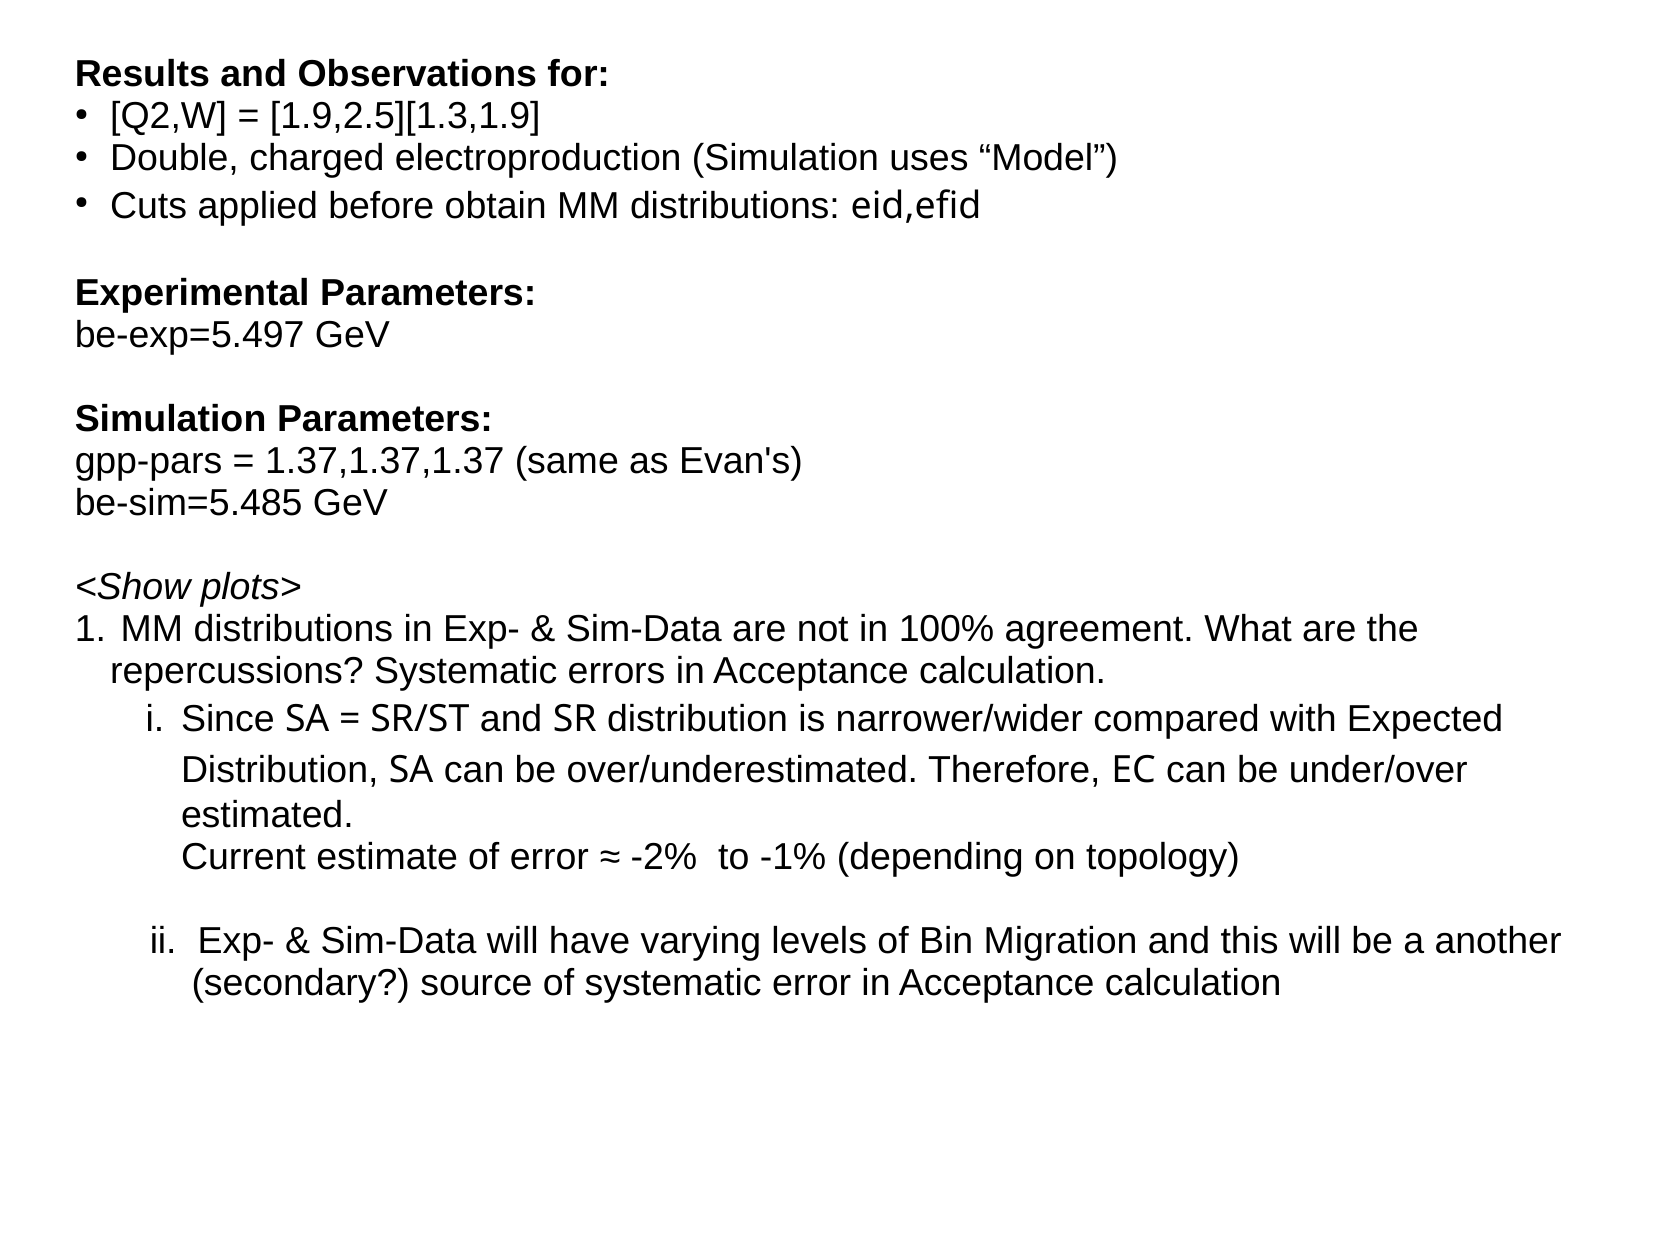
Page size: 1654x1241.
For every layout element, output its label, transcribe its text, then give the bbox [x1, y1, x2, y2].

text_box Results and Observations for: [Q2,W] = [1.9,2.5][1.3,1.9] Double, charged electroproduction (Simulation uses “Model”) Cuts applied before obtain MM distributions: eid,efid Experimental Parameters: be-exp=5.497 GeV Simulation Parameters: gpp-pars = 1.37,1.37,1.37 (same as Evan's) be-sim=5.485 GeV <Show plots> MM distributions in Exp- & Sim-Data are not in 100% agreement. What are the repercussions? Systematic errors in Acceptance calculation. Since SA = SR/ST and SR distribution is narrower/wider compared with Expected Distribution, SA can be over/underestimated. Therefore, EC can be under/over estimated. Current estimate of error ≈ -2% to -1% (depending on topology) ii. Exp- & Sim-Data will have varying levels of Bin Migration and this will be a another (secondary?) source of systematic error in Acceptance calculation [60, 45, 1591, 1006]
